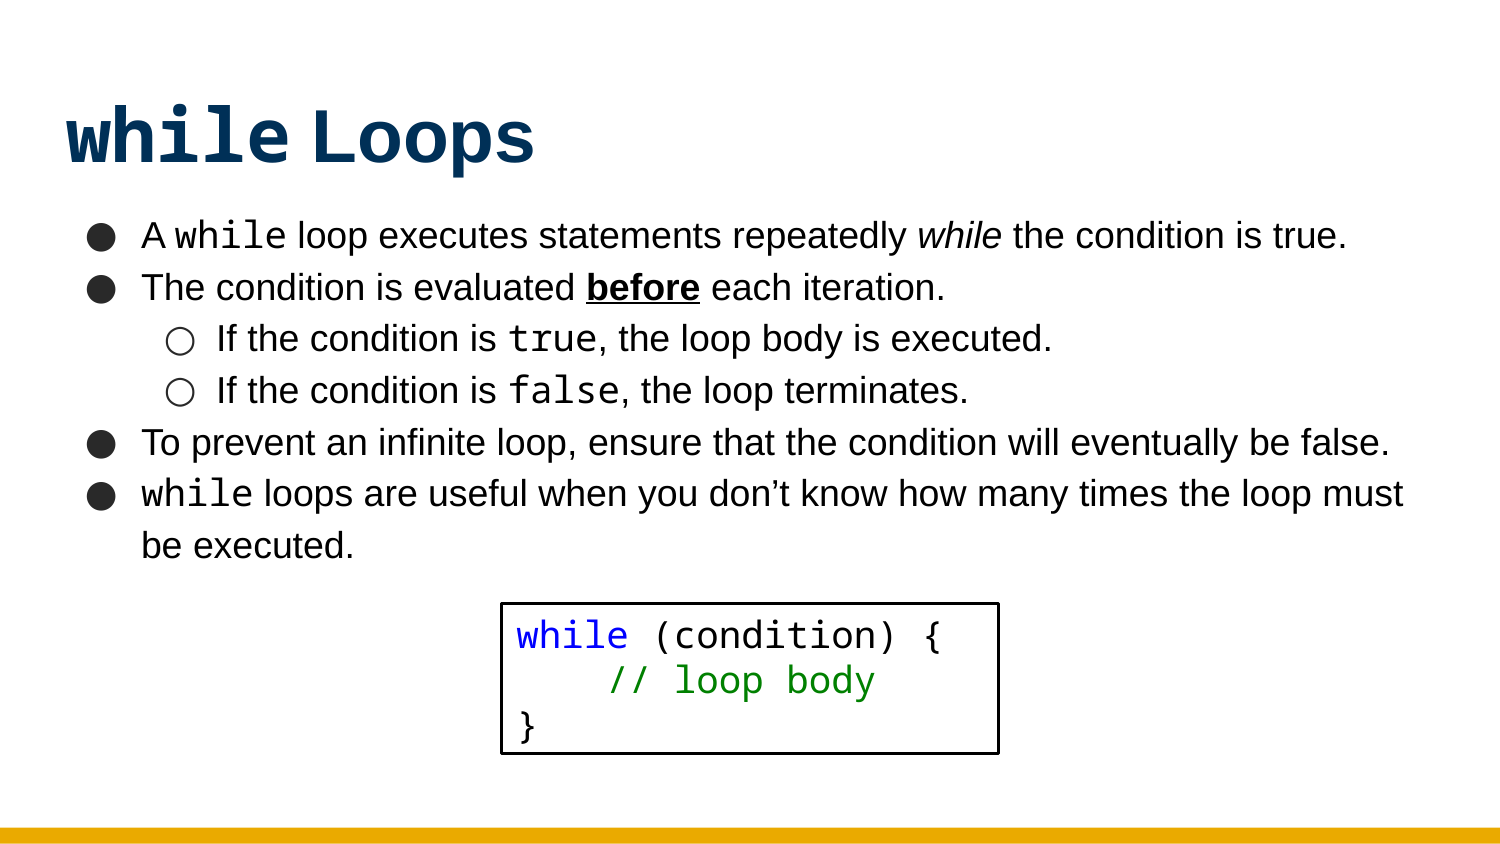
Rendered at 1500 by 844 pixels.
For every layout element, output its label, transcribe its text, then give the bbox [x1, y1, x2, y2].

text_box A while loop executes statements repeatedly while the condition is true. The condition is evaluated before each iteration. If the condition is true, the loop body is executed. If the condition is false, the loop terminates. To prevent an infinite loop, ensure that the condition will eventually be false. while loops are useful when you don’t know how many times the loop must be executed. [51, 188, 1449, 802]
title while Loops [51, 72, 1449, 188]
text_box while (condition) { // loop body } [501, 603, 999, 754]
